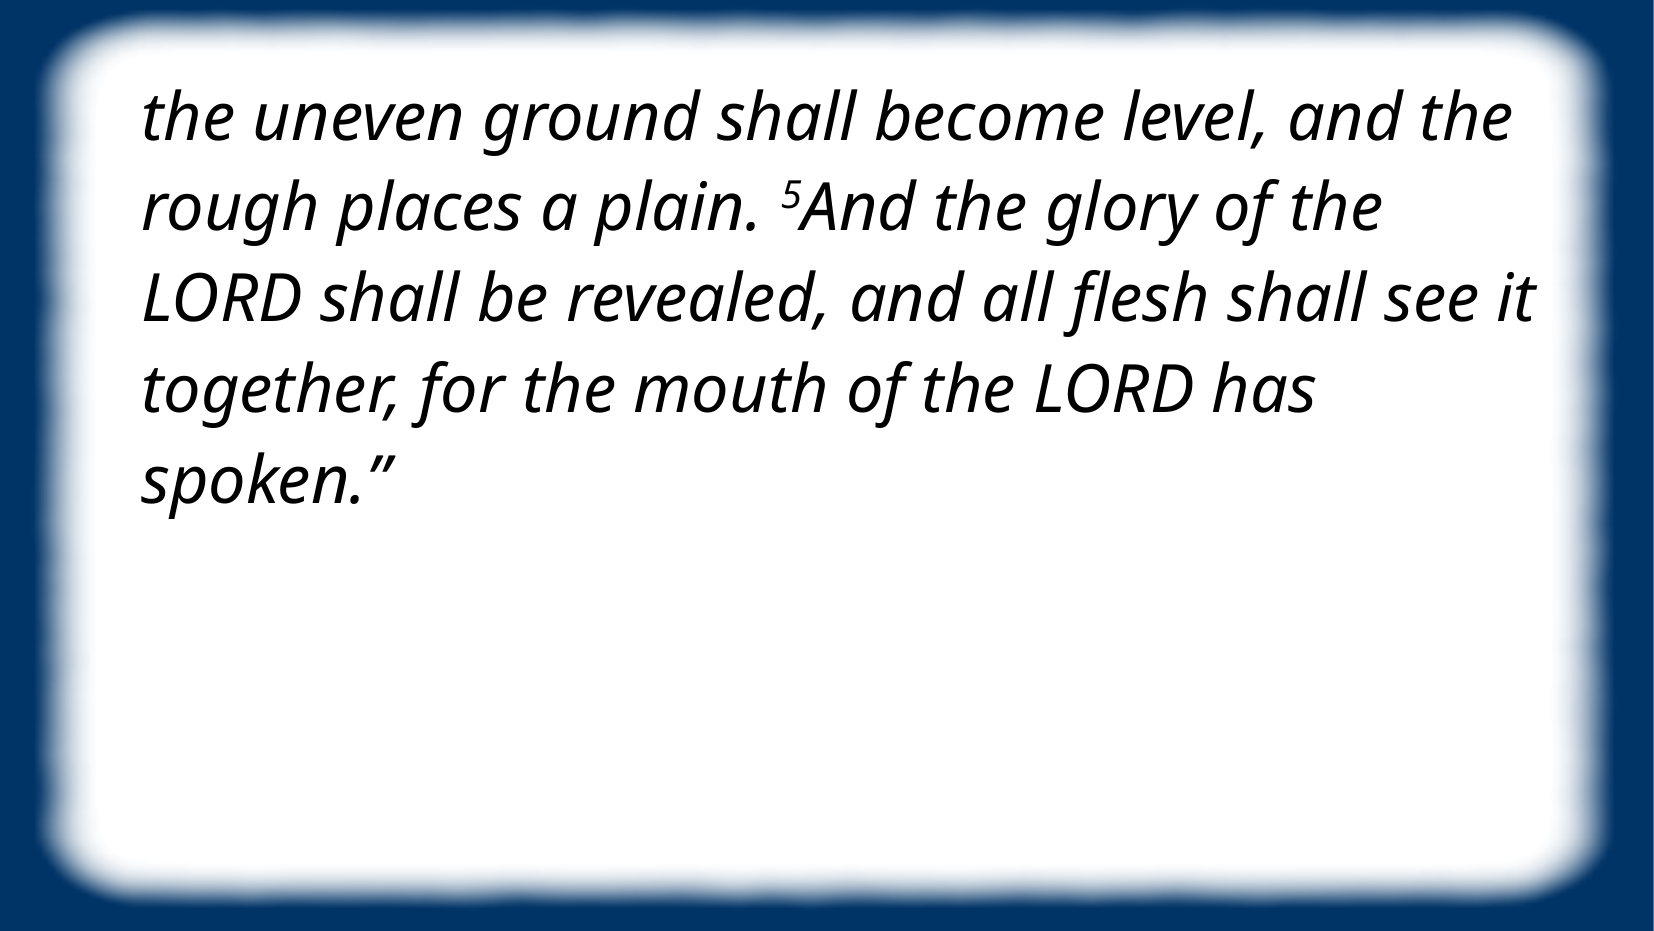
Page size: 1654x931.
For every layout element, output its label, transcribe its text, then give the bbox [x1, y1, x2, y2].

picture [0, 0, 1654, 931]
text_box the uneven ground shall become level, and the rough places a plain. 5And the glory of the LORD shall be revealed, and all flesh shall see it together, for the mouth of the LORD has spoken.” [107, 61, 1563, 520]
